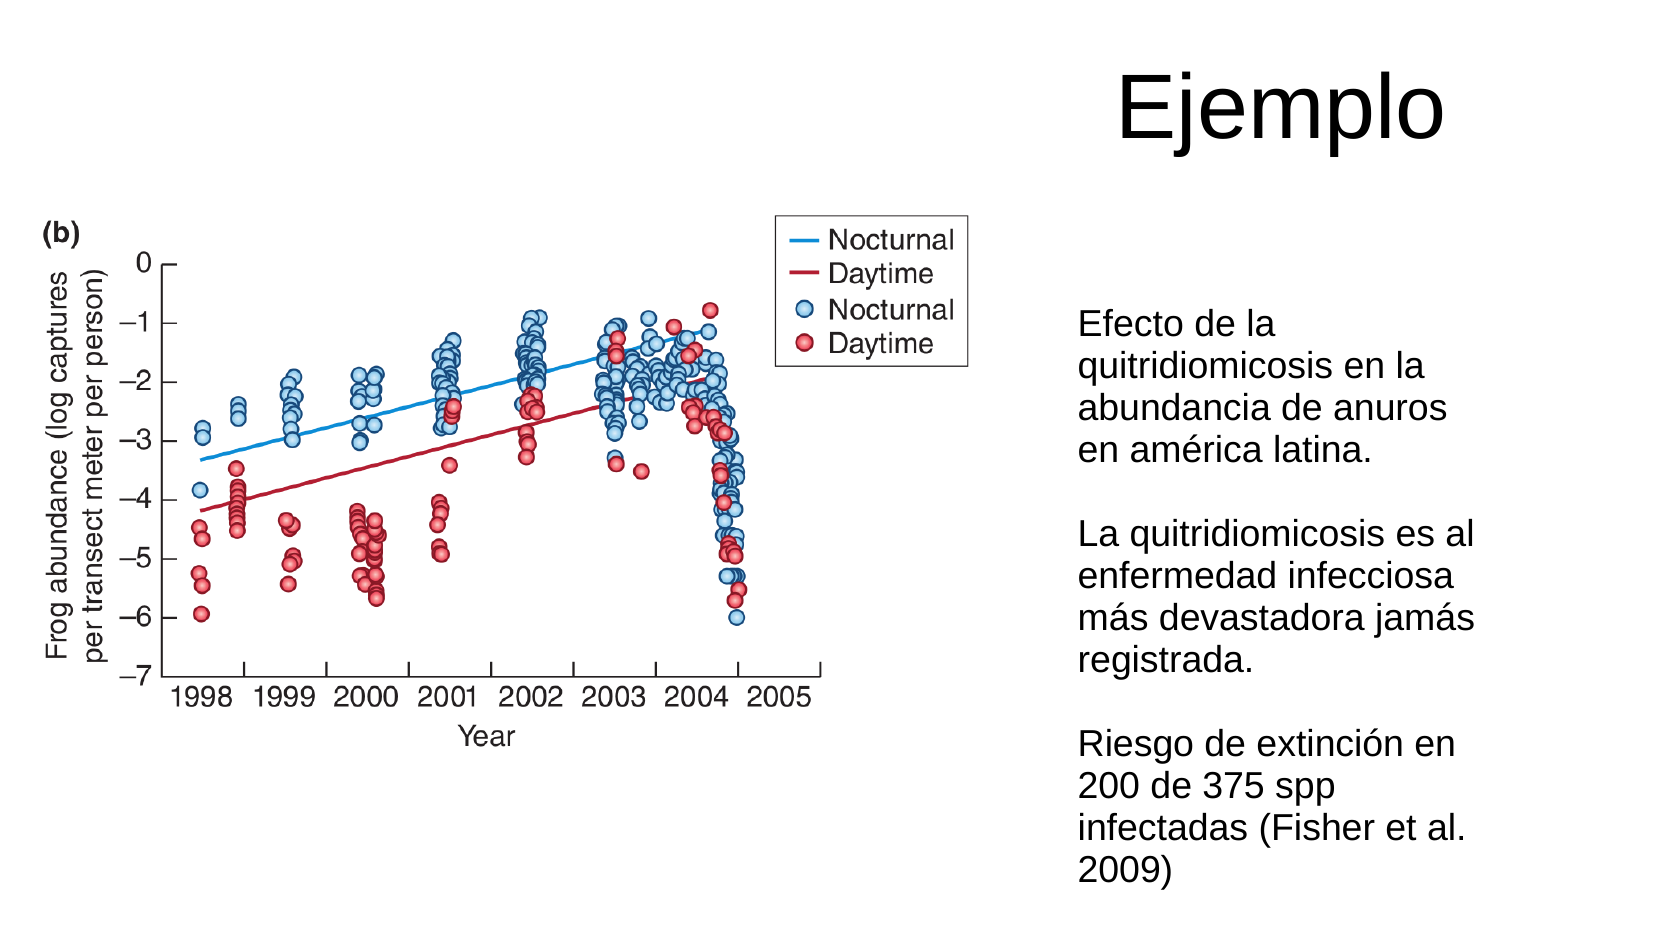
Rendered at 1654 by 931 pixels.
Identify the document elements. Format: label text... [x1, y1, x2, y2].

text_box Efecto de la quitridiomicosis en la abundancia de anuros en américa latina. La quitridiomicosis es al enfermedad infecciosa más devastadora jamás registrada. Riesgo de extinción en 200 de 375 spp infectadas (Fisher et al. 2009) [1062, 295, 1506, 898]
picture [5, 147, 1014, 776]
title Ejemplo [1027, 29, 1536, 185]
